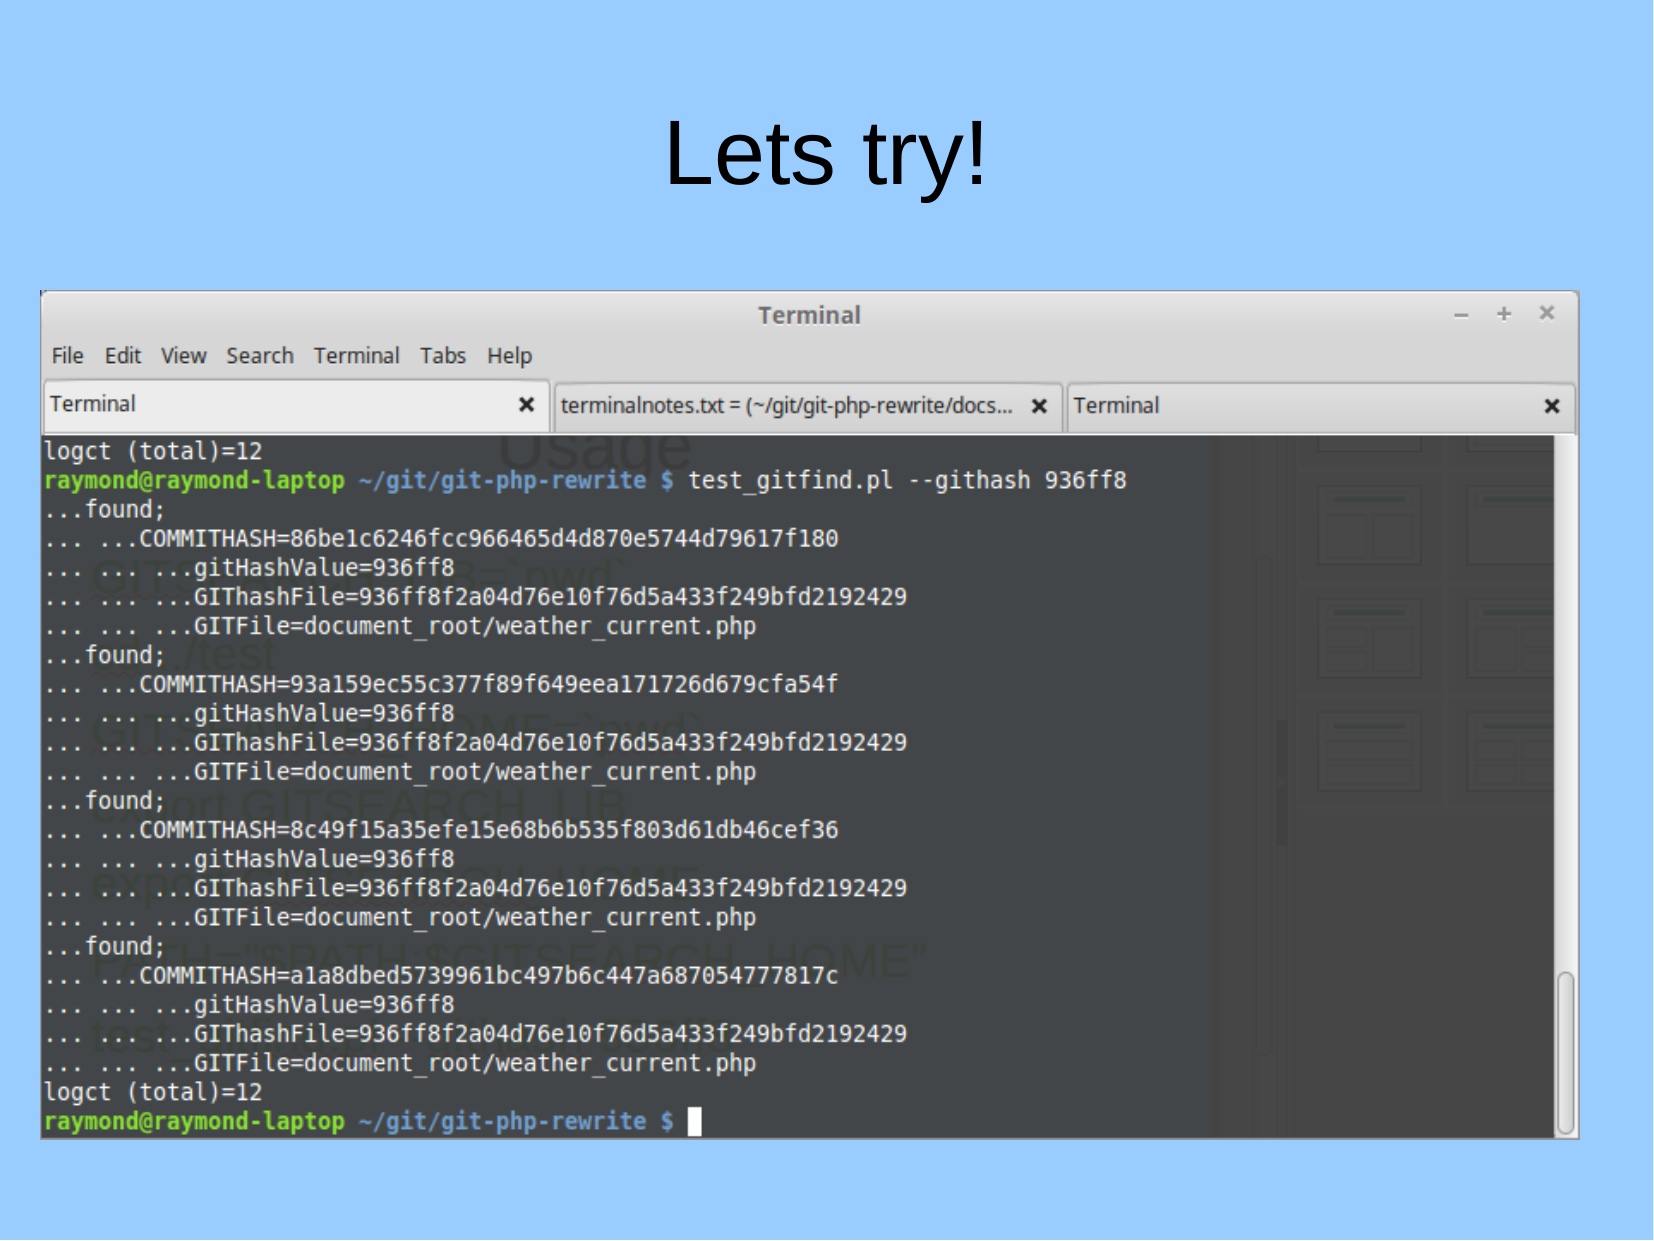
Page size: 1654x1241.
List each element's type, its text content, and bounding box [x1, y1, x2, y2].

picture [40, 290, 1580, 1141]
title Lets try! [82, 49, 1571, 257]
